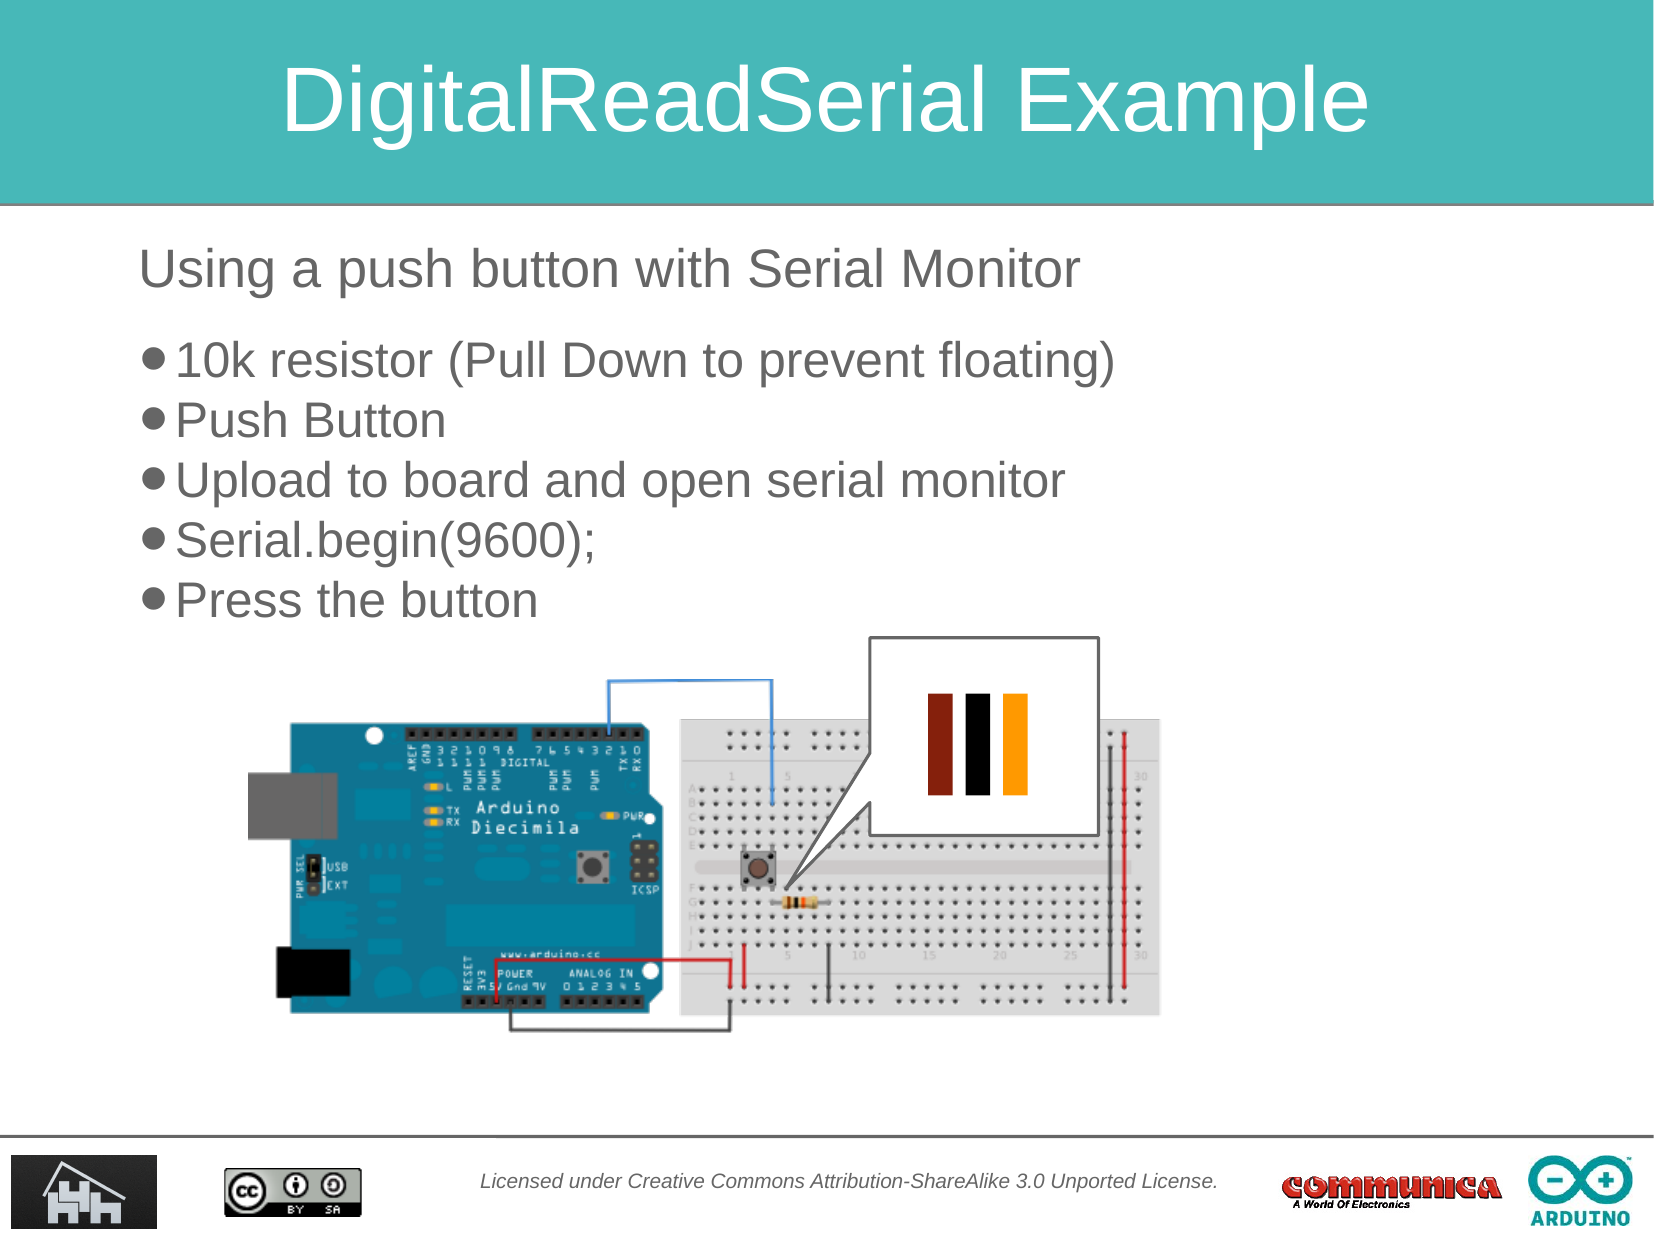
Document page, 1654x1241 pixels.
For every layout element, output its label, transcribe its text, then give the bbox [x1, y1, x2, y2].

picture [224, 1168, 362, 1217]
picture [248, 679, 1388, 1122]
picture [11, 1155, 157, 1229]
picture [1264, 1144, 1654, 1241]
text_box [786, 637, 1099, 888]
title DigitalReadSerial Example [0, 0, 1654, 204]
text_box 10k resistor (Pull Down to prevent floating) Push Button Upload to board and open serial monitor Serial.begin(9600); Press the button [124, 312, 1489, 594]
text_box Using a push button with Serial Monitor [123, 222, 1409, 309]
